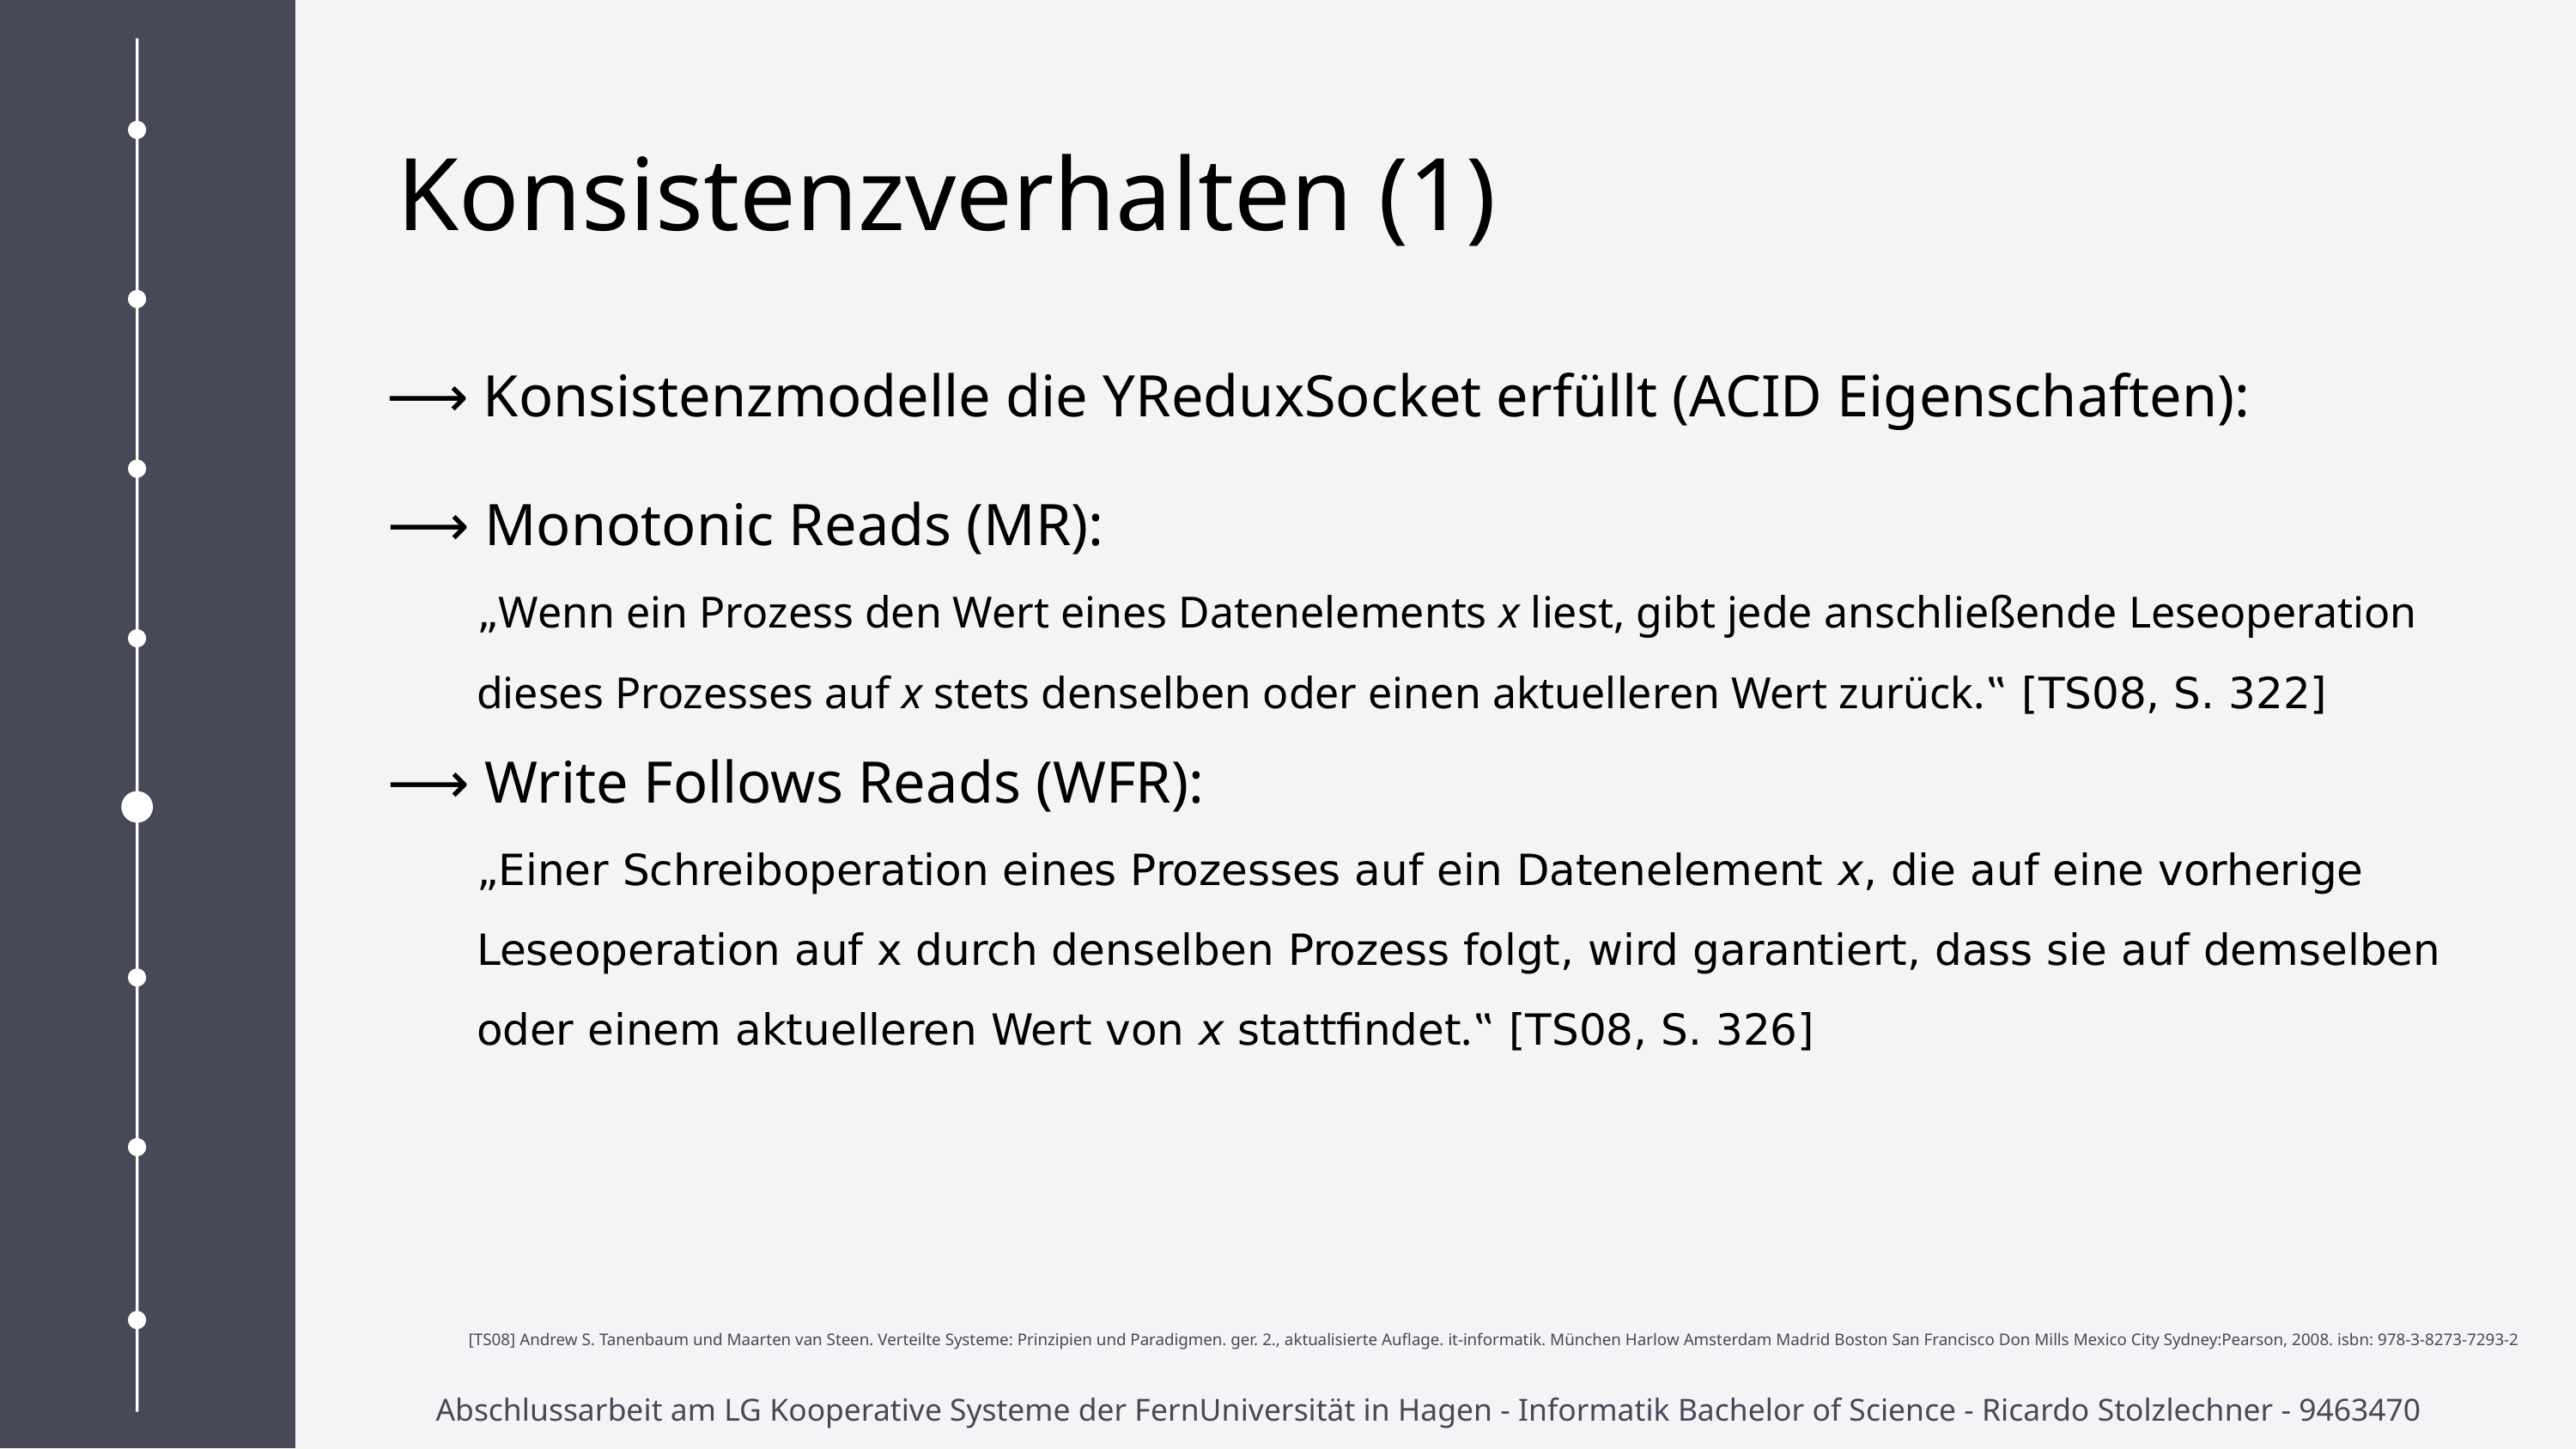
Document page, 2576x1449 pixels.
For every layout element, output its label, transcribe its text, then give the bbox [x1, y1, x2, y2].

text_box ⟶ Konsistenzmodelle die YReduxSocket erfüllt (ACID Eigenschaften): [386, 347, 2454, 428]
text_box [TS08] Andrew S. Tanenbaum und Maarten van Steen. Verteilte Systeme: Prinzipien und Paradigmen. ger. 2., aktualisierte Auflage. it-informatik. München Harlow Amsterdam Madrid Boston San Francisco Don Mills Mexico City Sydney:Pearson, 2008. isbn: 978-3-8273-7293-2 [420, 1306, 2565, 1349]
text_box „Wenn ein Prozess den Wert eines Datenelements x liest, gibt jede anschließende Leseoperation dieses Prozesses auf x stets denselben oder einen aktuelleren Wert zurück.‟ [TS08, S. 322] [476, 556, 2544, 717]
text_box Konsistenzverhalten (1) [397, 110, 1686, 251]
text_box [0, 0, 295, 1448]
text_box ⟶ Write Follows Reads (WFR): [387, 733, 2455, 815]
text_box Abschlussarbeit am LG Kooperative Systeme der FernUniversität in Hagen - Informatik Bachelor of Science - Ricardo Stolzlechner - 9463470 [356, 1384, 2501, 1428]
text_box ⟶ Monotonic Reads (MR): [387, 476, 2455, 557]
text_box „Einer Schreiboperation eines Prozesses auf ein Datenelement x, die auf eine vorherige Leseoperation auf x durch denselben Prozess folgt, wird garantiert, dass sie auf demselben oder einem aktuelleren Wert von x stattfindet.‟ [TS08, S. 326] [476, 813, 2544, 1054]
